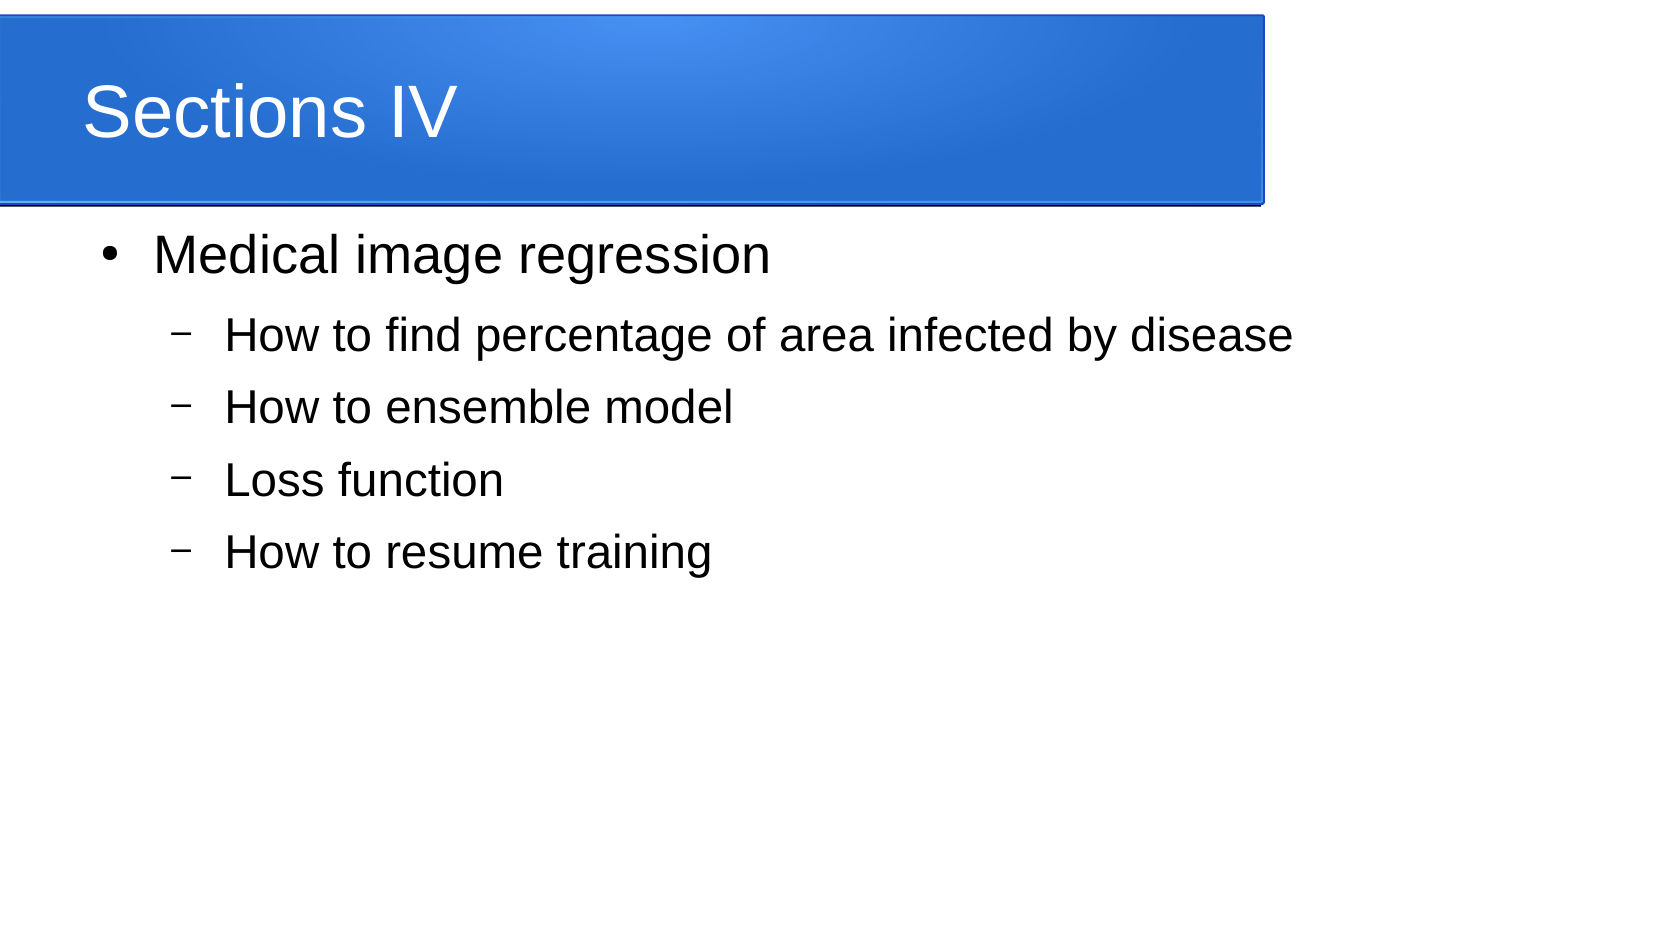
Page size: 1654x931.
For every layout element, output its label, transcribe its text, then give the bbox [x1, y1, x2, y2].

list Medical image regression How to find percentage of area infected by disease How to ensemble model Loss function How to resume training [82, 224, 1571, 764]
title Sections IV [82, 35, 1235, 189]
